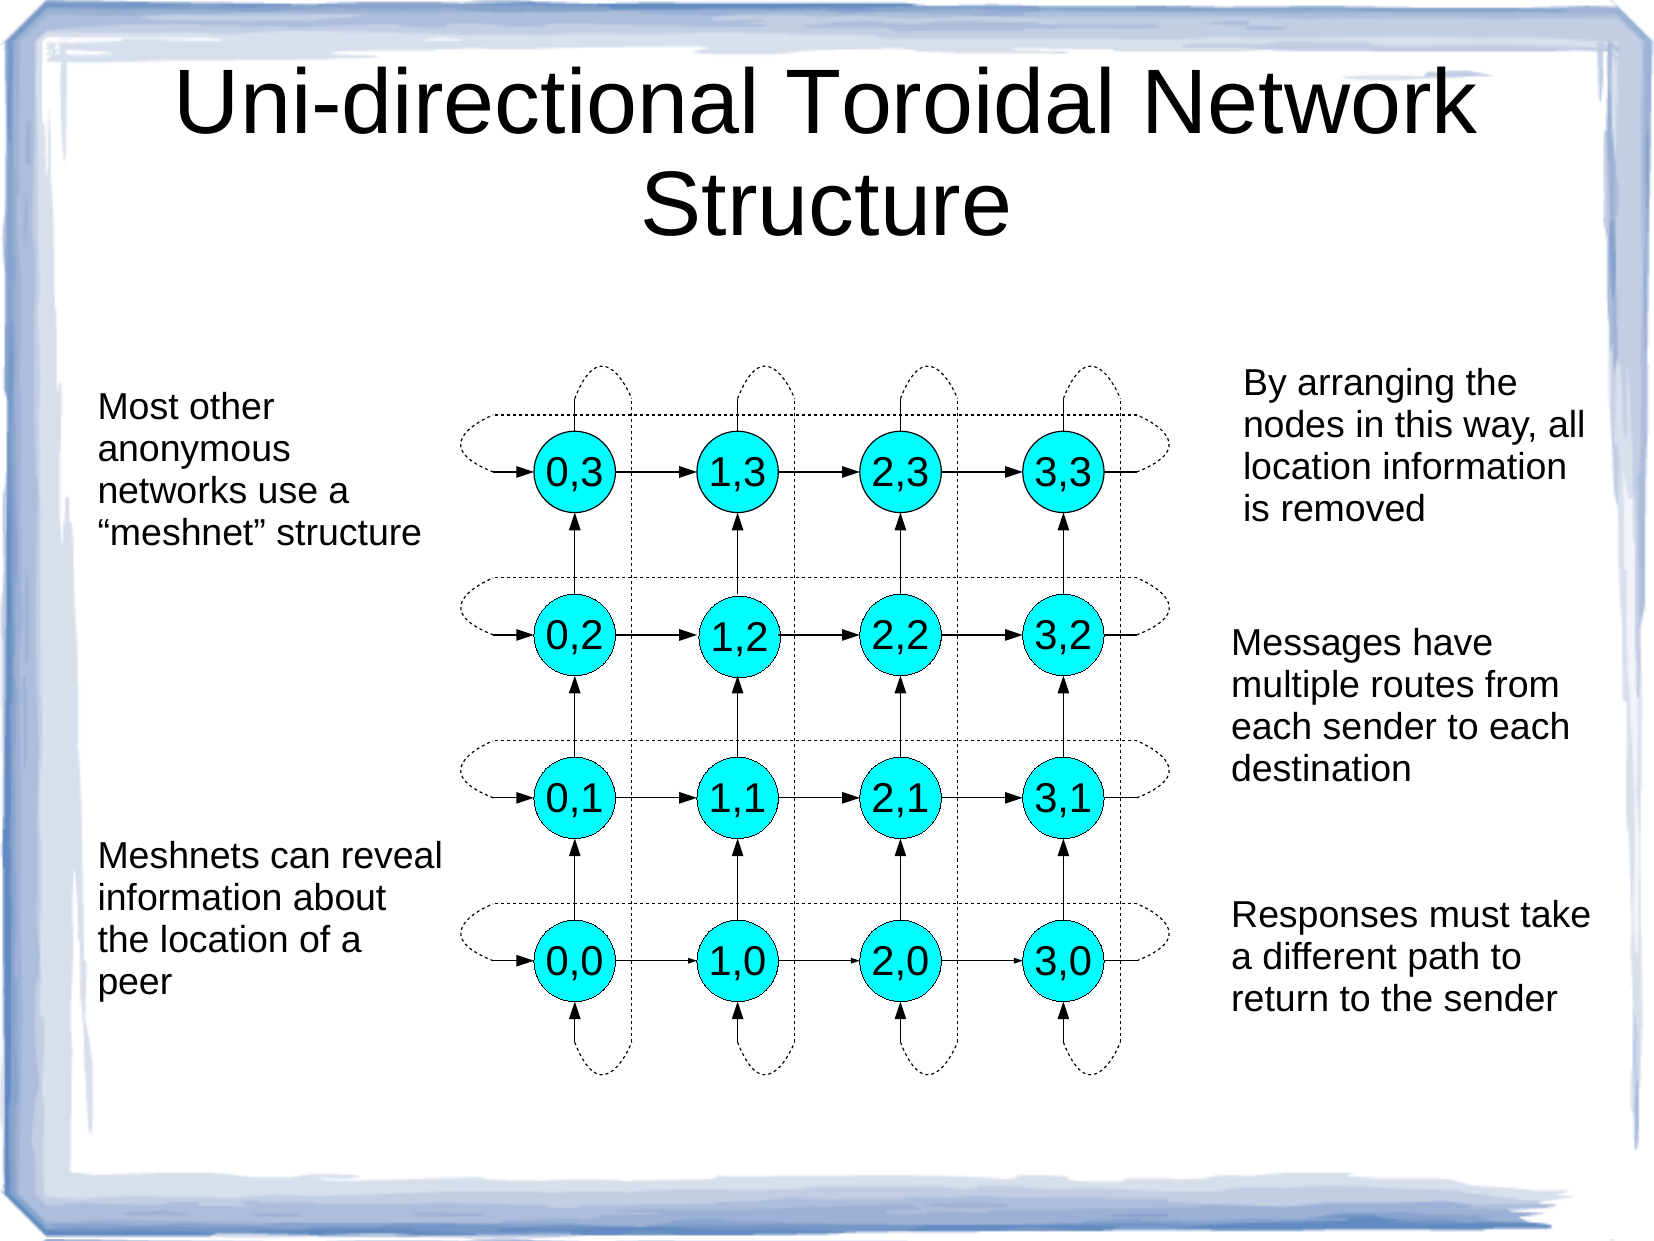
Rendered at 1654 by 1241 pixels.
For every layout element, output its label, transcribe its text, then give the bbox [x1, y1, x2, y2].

text_box Most other anonymous networks use a “meshnet” structure [82, 377, 461, 591]
picture [0, 0, 1654, 1241]
text_box 3,3 [1022, 431, 1105, 513]
text_box 2,2 [859, 594, 942, 676]
text_box 2,3 [859, 431, 942, 513]
text_box 2,1 [859, 757, 942, 839]
text_box Meshnets can reveal information about the location of a peer [82, 826, 461, 1040]
text_box Responses must take a different path to return to the sender [1216, 885, 1607, 1040]
text_box By arranging the nodes in this way, all location information is removed [1228, 354, 1607, 567]
text_box 3,0 [1022, 920, 1105, 1002]
text_box 1,2 [698, 596, 781, 678]
text_box 0,1 [533, 757, 616, 839]
text_box 2,0 [859, 920, 942, 1002]
text_box 1,0 [696, 920, 779, 1002]
text_box 0,3 [533, 431, 616, 513]
text_box 3,1 [1022, 757, 1105, 839]
text_box 3,2 [1022, 594, 1105, 676]
text_box 0,2 [533, 594, 616, 676]
text_box 0,0 [533, 920, 616, 1002]
title Uni-directional Toroidal Network Structure [82, 49, 1571, 257]
text_box 1,1 [696, 757, 779, 839]
text_box 1,3 [696, 431, 779, 513]
text_box Messages have multiple routes from each sender to each destination [1216, 614, 1595, 827]
